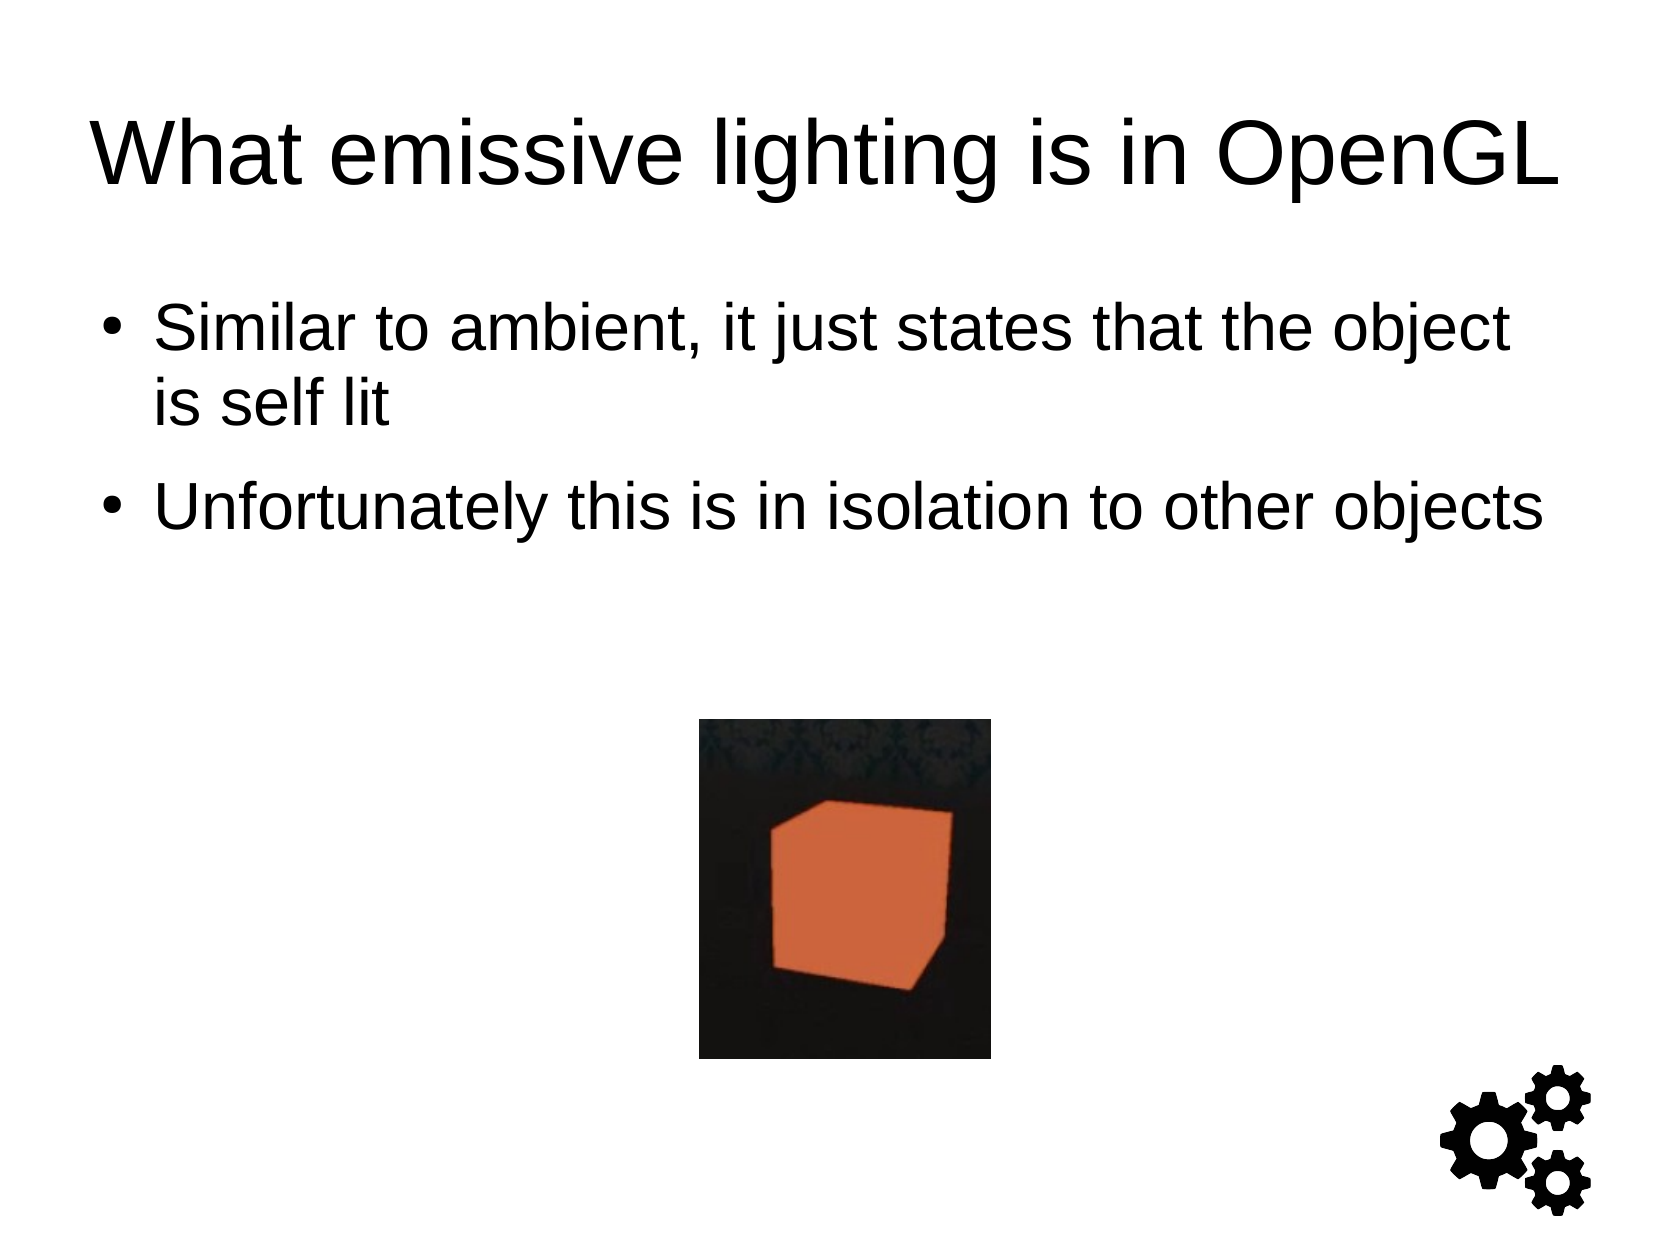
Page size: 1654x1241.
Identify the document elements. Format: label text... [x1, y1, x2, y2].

picture [1440, 1065, 1591, 1216]
title What emissive lighting is in OpenGL [82, 49, 1571, 257]
list Similar to ambient, it just states that the object is self lit Unfortunately this is in isolation to other objects [82, 290, 1571, 1010]
picture [699, 719, 991, 1059]
